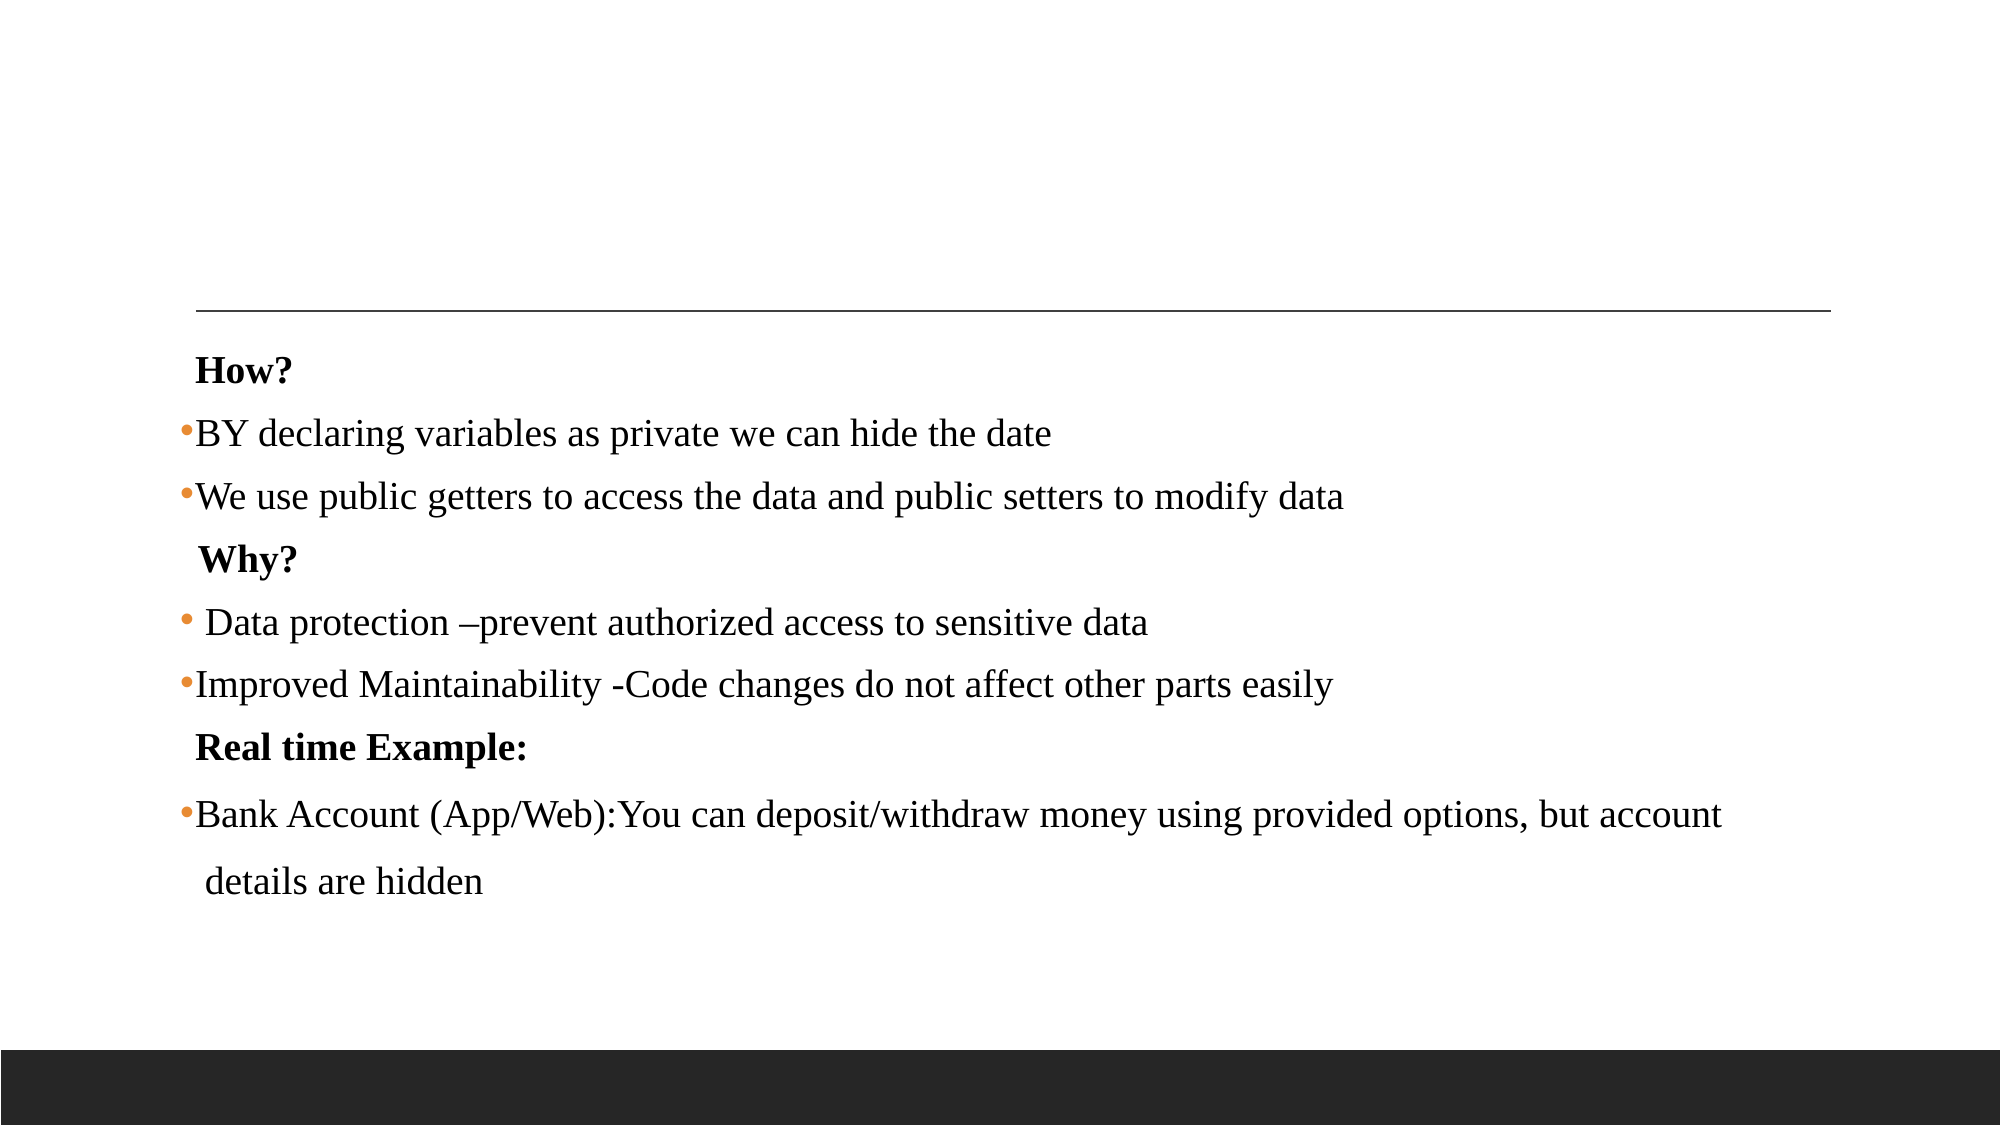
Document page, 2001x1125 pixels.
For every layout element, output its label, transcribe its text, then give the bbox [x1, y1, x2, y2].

list How? BY declaring variables as private we can hide the date We use public getters to access the data and public setters to modify data Why? Data protection –prevent authorized access to sensitive data Improved Maintainability -Code changes do not affect other parts easily Real time Example: Bank Account (App/Web):You can deposit/withdraw money using provided options, but account details are hidden [180, 345, 1831, 963]
